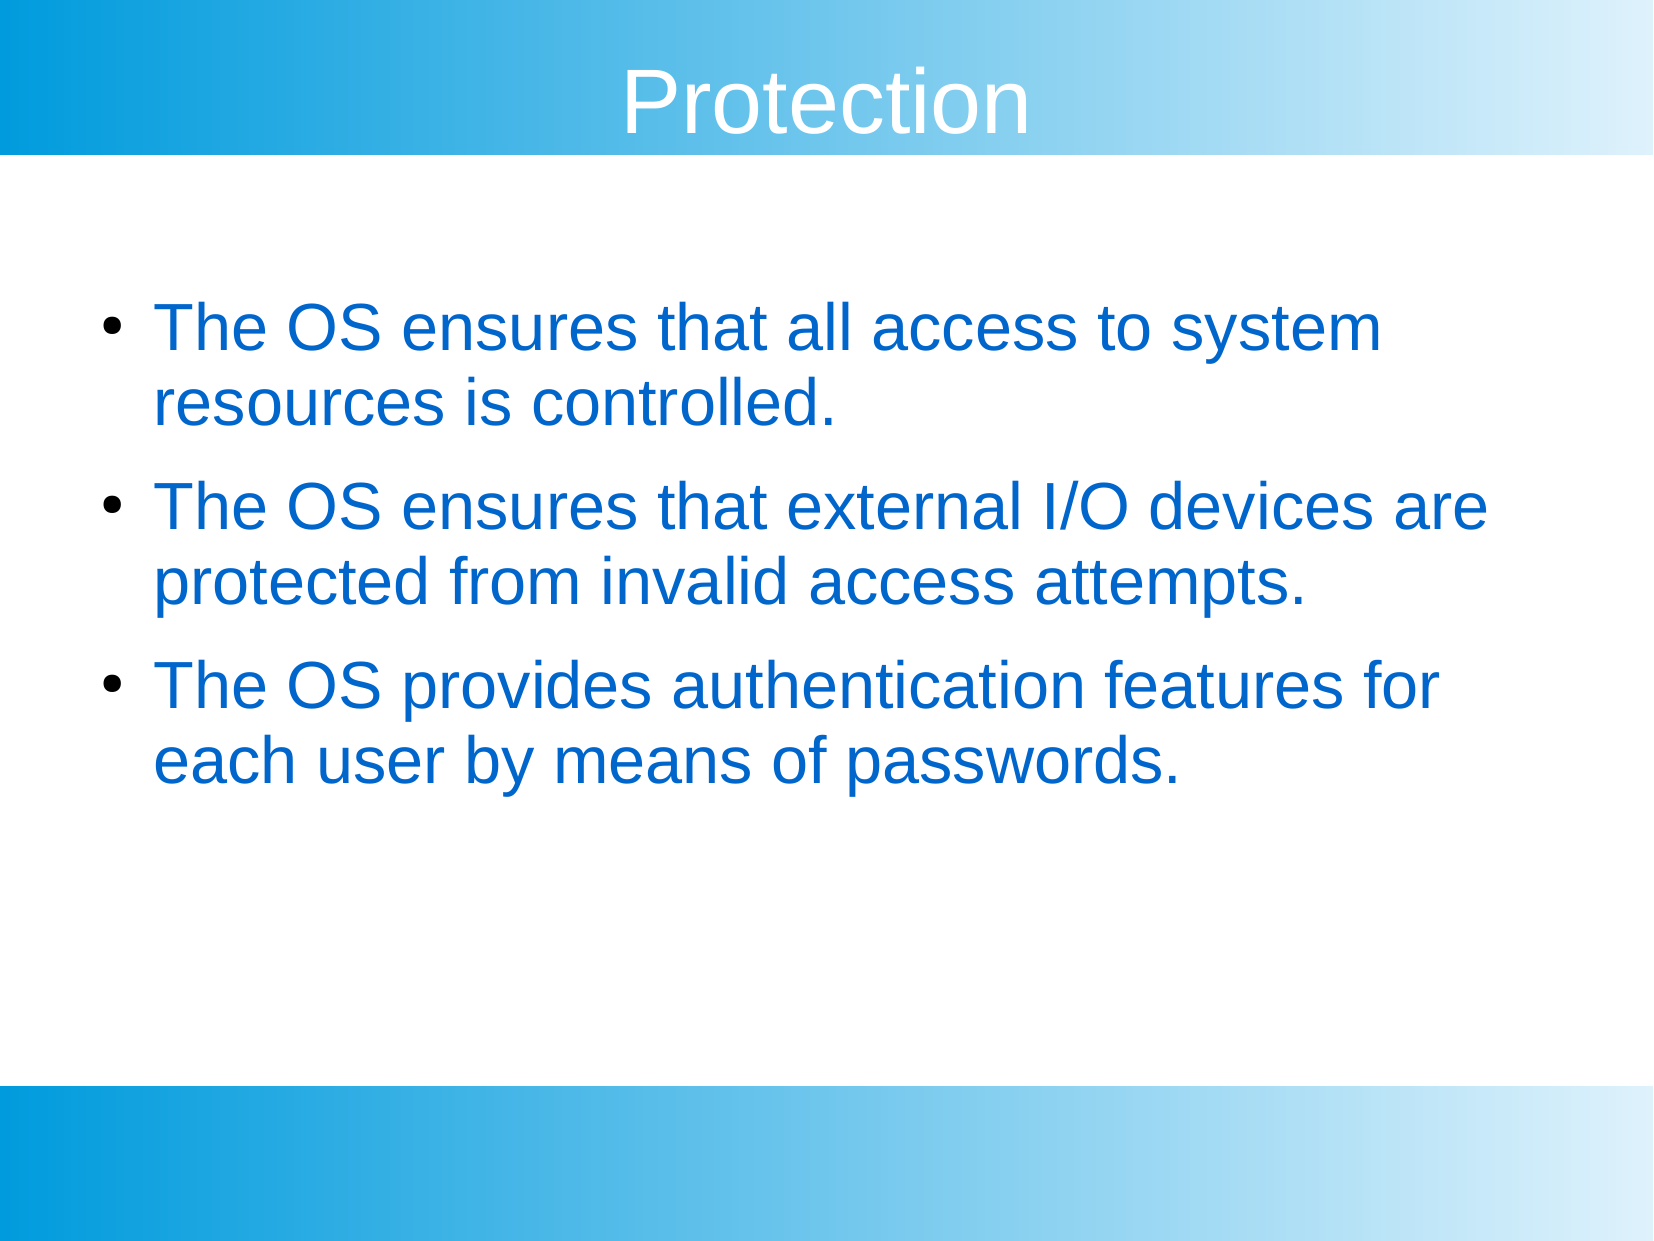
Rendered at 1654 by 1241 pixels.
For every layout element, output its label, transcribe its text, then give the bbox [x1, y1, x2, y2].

list The OS ensures that all access to system resources is controlled. The OS ensures that external I/O devices are protected from invalid access attempts. The OS provides authentication features for each user by means of passwords. [82, 290, 1571, 1010]
title Protection [82, 49, 1571, 155]
